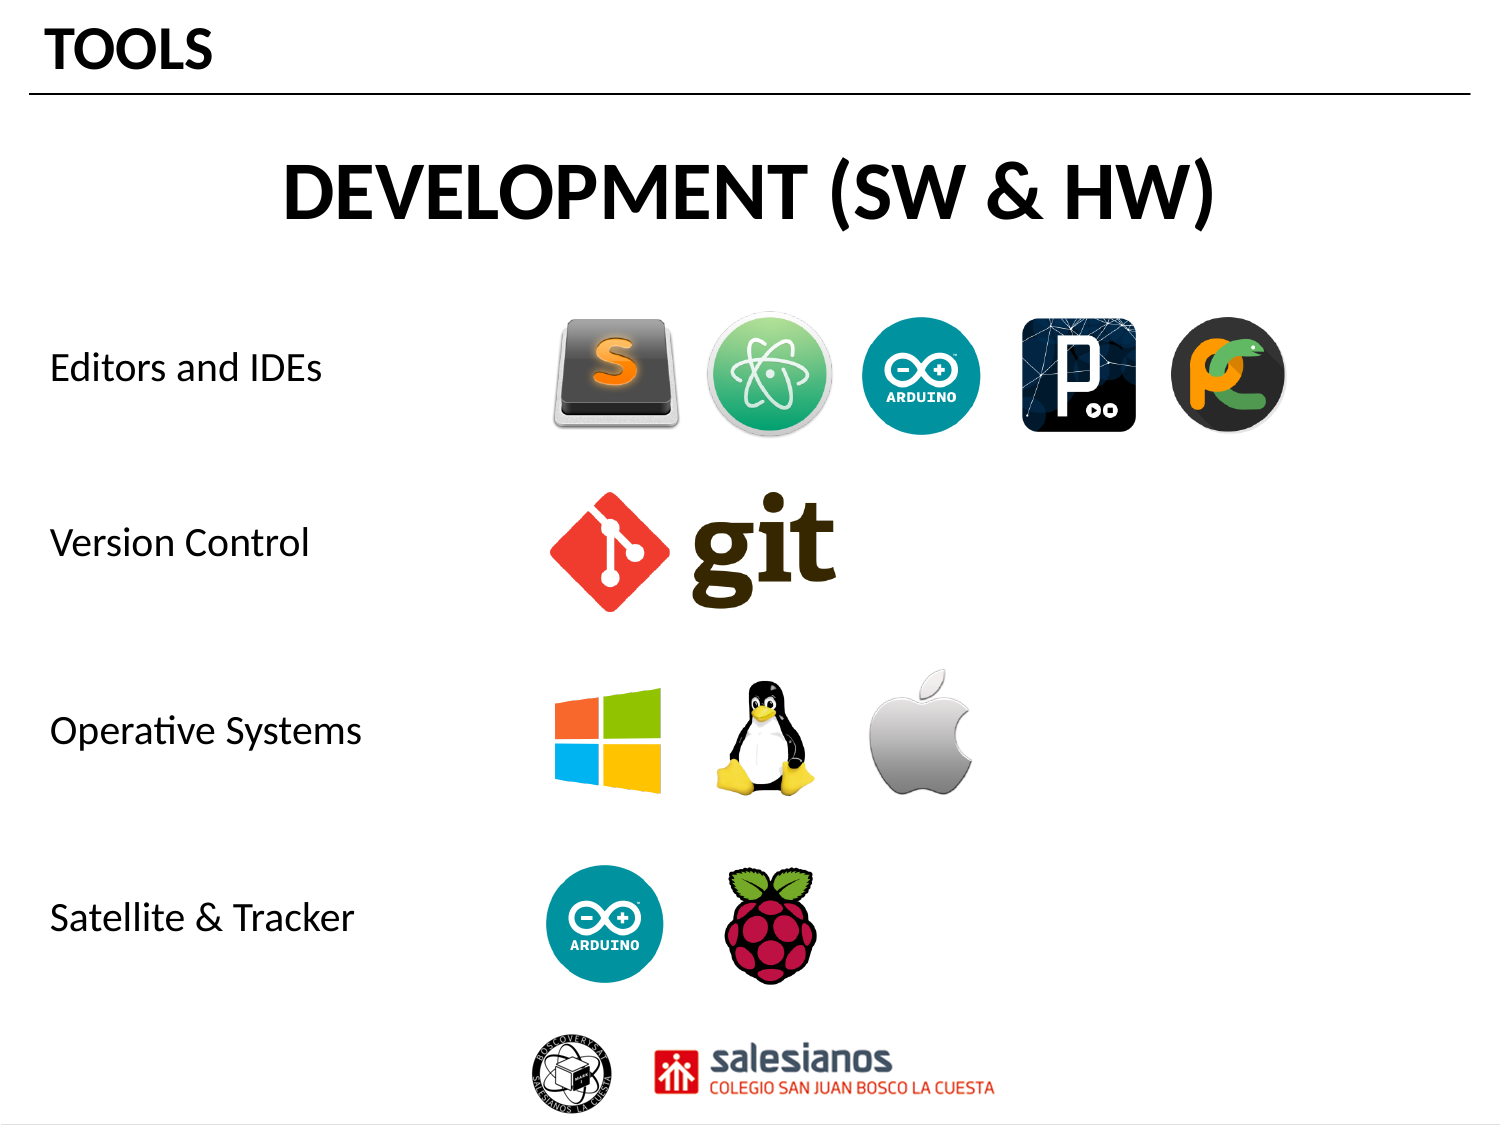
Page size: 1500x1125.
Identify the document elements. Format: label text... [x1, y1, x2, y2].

text_box Version Control [35, 507, 504, 573]
text_box TOOLS [29, 0, 1472, 90]
picture [0, 0, 1500, 1125]
text_box Operative Systems [35, 695, 504, 761]
text_box Satellite & Tracker [35, 882, 504, 948]
text_box DEVELOPMENT (SW & HW) [35, 128, 1465, 244]
text_box Editors and IDEs [35, 331, 504, 397]
